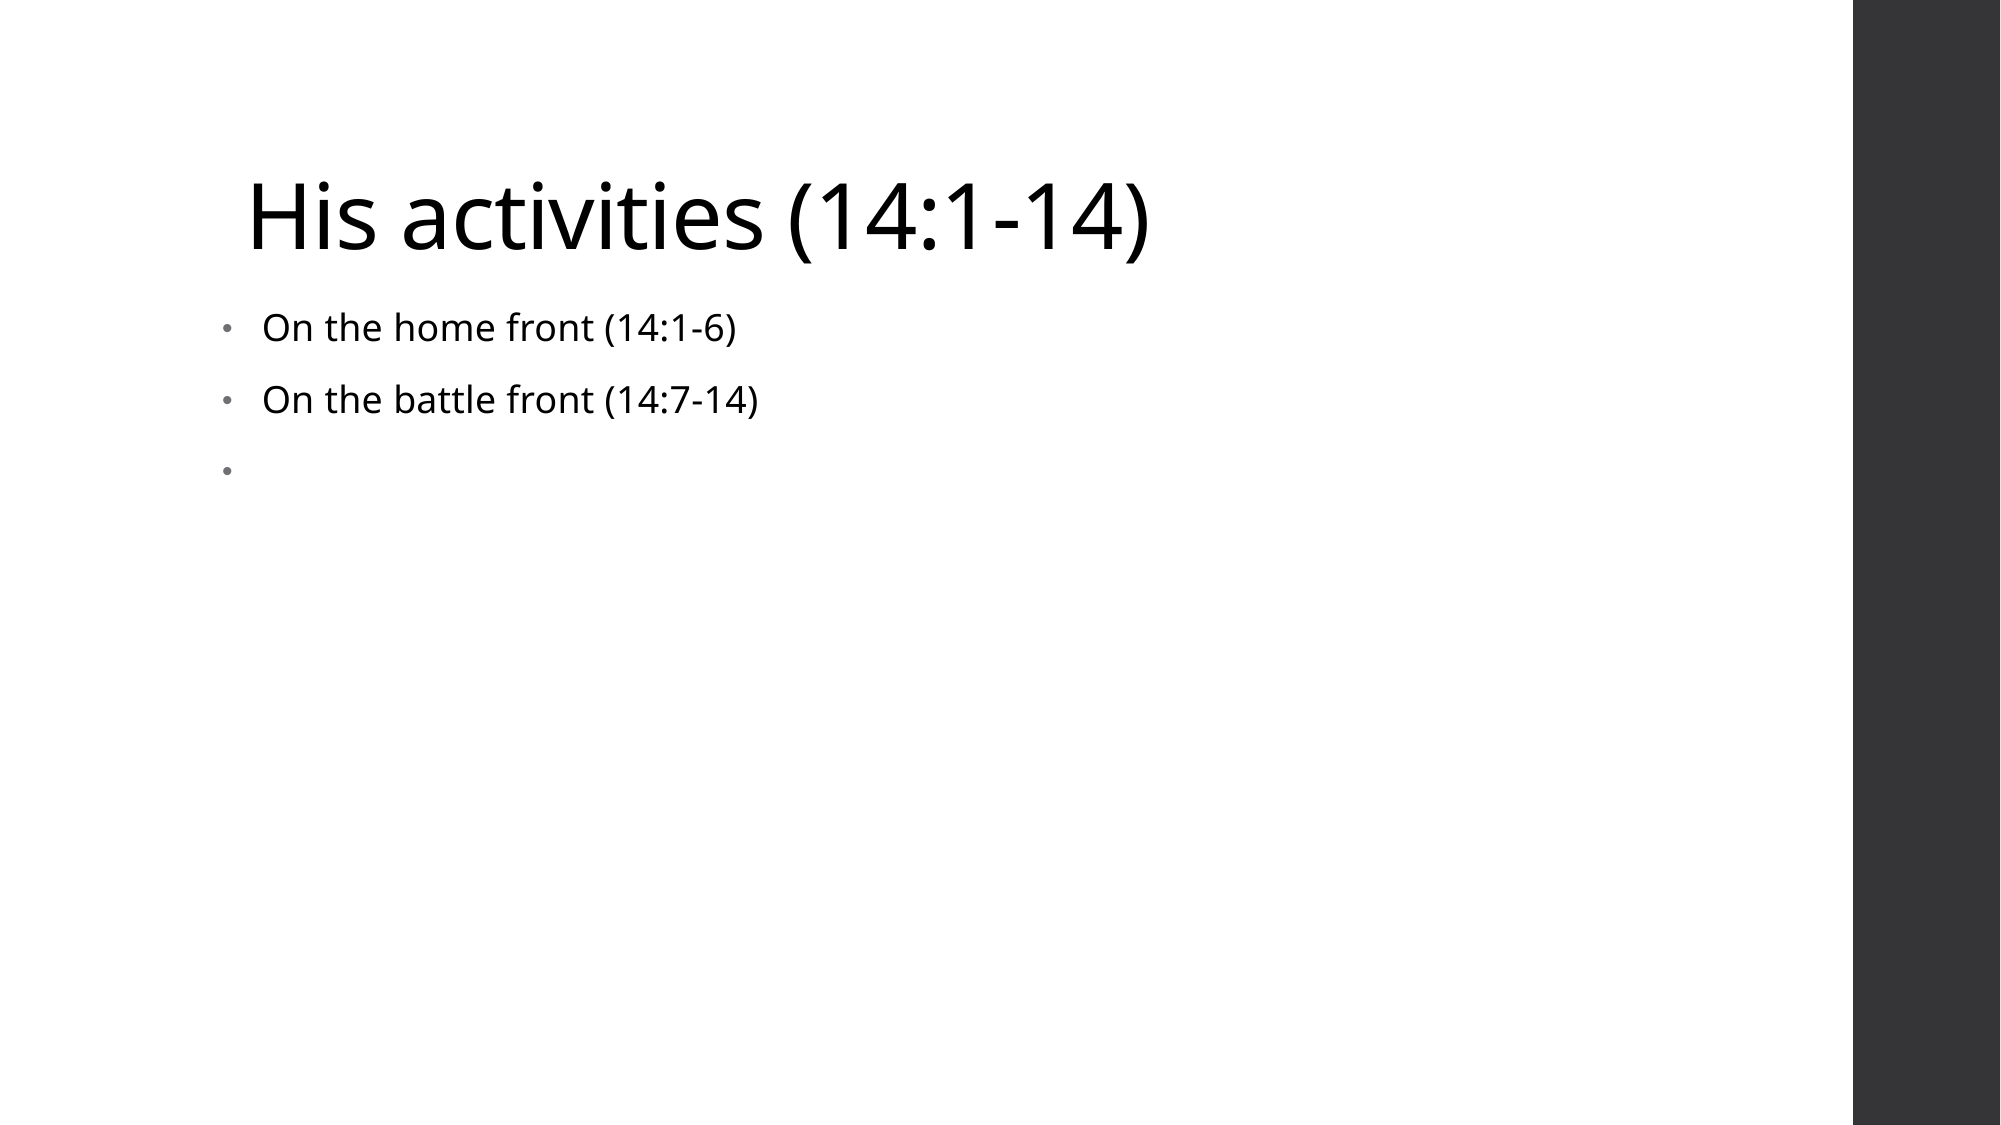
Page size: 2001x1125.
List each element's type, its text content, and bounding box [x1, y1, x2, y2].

title His activities (14:1-14) [206, 60, 1797, 278]
list On the home front (14:1-6) On the battle front (14:7-14) [206, 299, 1617, 1014]
